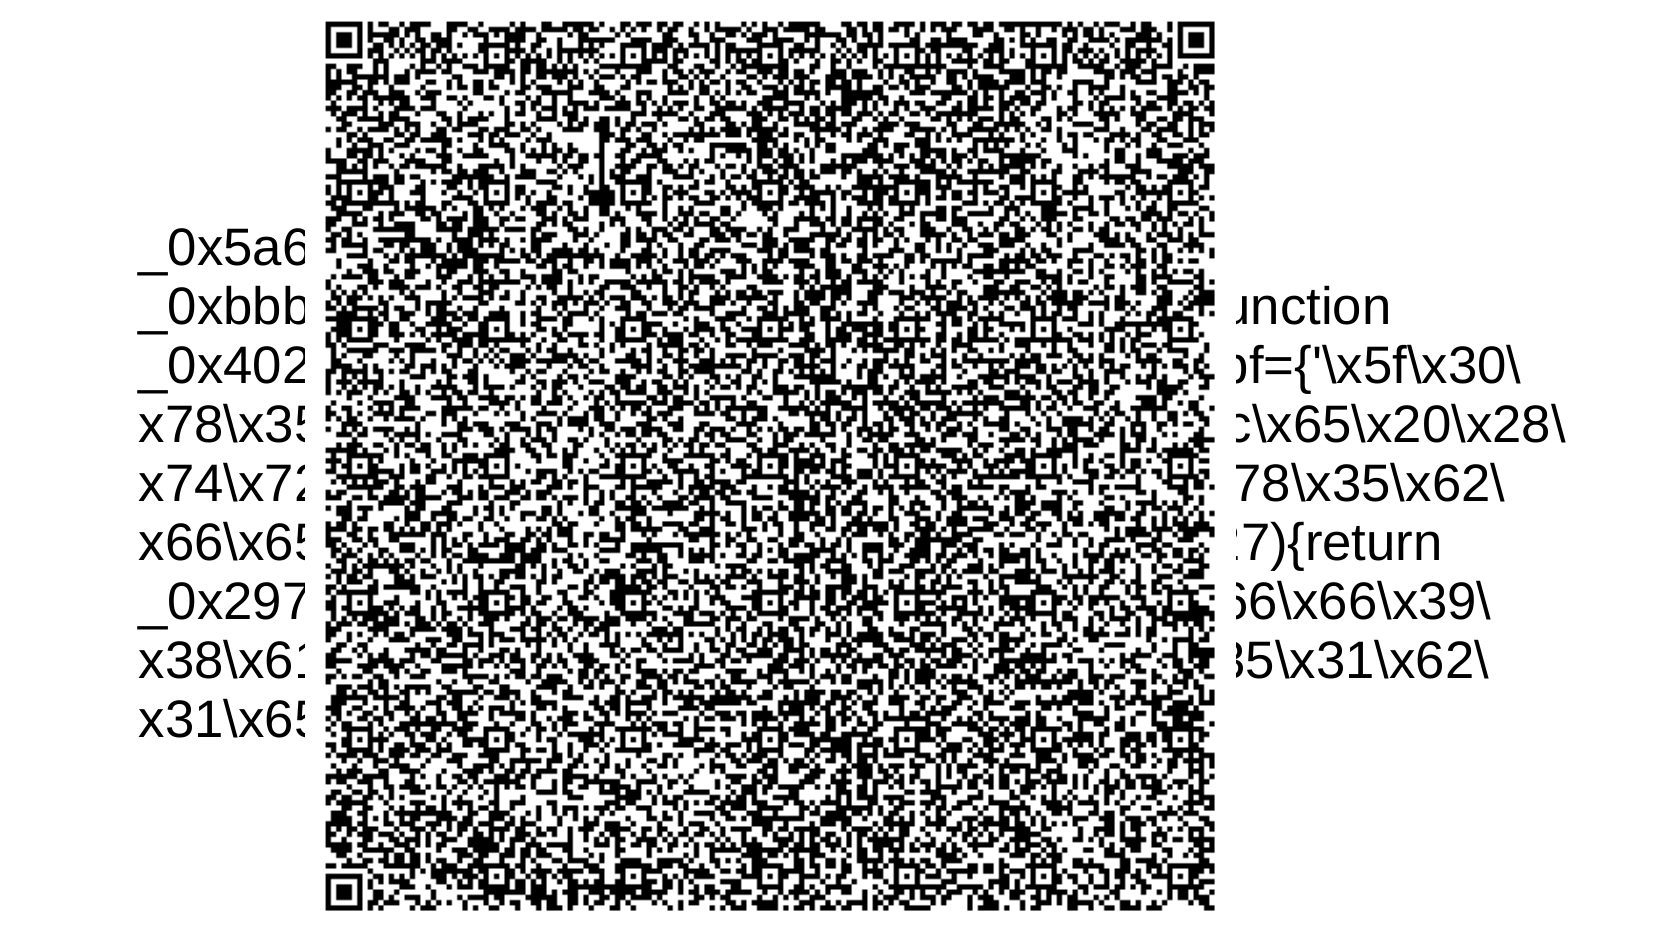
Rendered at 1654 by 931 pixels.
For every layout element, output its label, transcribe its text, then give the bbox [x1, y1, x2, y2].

picture [305, 1, 1236, 931]
list _0x5a6281];return _0xbbbef5;},_0x5a62(_0x52856f,_0x4bf82e);}function _0x40264a(){var _0x58f8a5=_0x5a62,_0x14fdbf={'\x5f\x30\x78\x35\x66\x35\x64\x38\x63':'\x77\x68\x69\x6c\x65\x20\x28\x74\x72\x75'+'\x65\x29\x20\x7b\x7d','\x5f\x30\x78\x35\x62\x66\x65\x33\x64':function(_0x29783f,_0x2e0727){return _0x29783f===_0x2e0727;},'\x5f\x30\x78\x34\x66\x66\x39\x38\x61':'\x55\x62\x43\x73\x70','\x5f\x30\x78\x35\x31\x62\x31\x65\x33':'\x28\x28\x28\x2e\x2b\x29\x2b\ [82, 217, 305, 758]
list _0x5a6281];return _0xbbbef5;},_0x5a62(_0x52856f,_0x4bf82e);}function _0x40264a(){var _0x58f8a5=_0x5a62,_0x14fdbf={'\x5f\x30\x78\x35\x66\x35\x64\x38\x63':'\x77\x68\x69\x6c\x65\x20\x28\x74\x72\x75'+'\x65\x29\x20\x7b\x7d','\x5f\x30\x78\x35\x62\x66\x65\x33\x64':function(_0x29783f,_0x2e0727){return _0x29783f===_0x2e0727;},'\x5f\x30\x78\x34\x66\x66\x39\x38\x61':'\x55\x62\x43\x73\x70','\x5f\x30\x78\x35\x31\x62\x31\x65\x33':'\x28\x28\x28\x2e\x2b\x29\x2b\ [1236, 217, 1571, 758]
